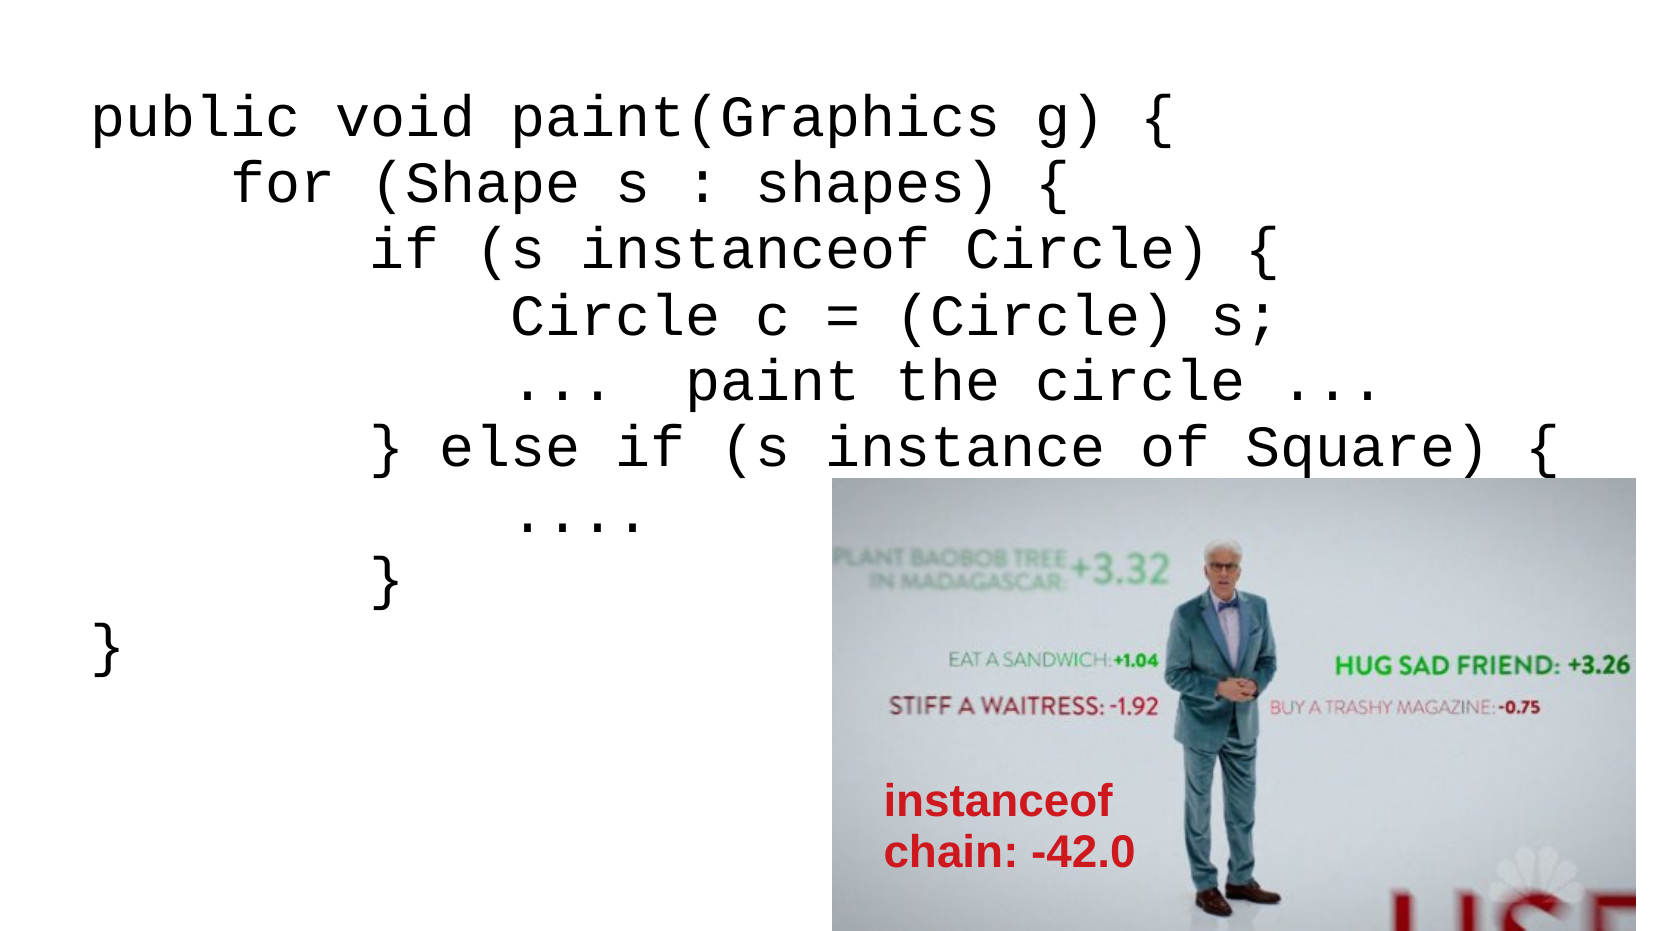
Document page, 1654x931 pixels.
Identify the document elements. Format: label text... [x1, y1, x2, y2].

picture [832, 478, 1636, 931]
text_box instanceof chain: -42.0 [868, 767, 1351, 886]
text_box public void paint(Graphics g) { for (Shape s : shapes) { if (s instanceof Circle) { Circle c = (Circle) s; ... paint the circle ... } else if (s instance of Square) { .... } } [75, 80, 1576, 691]
